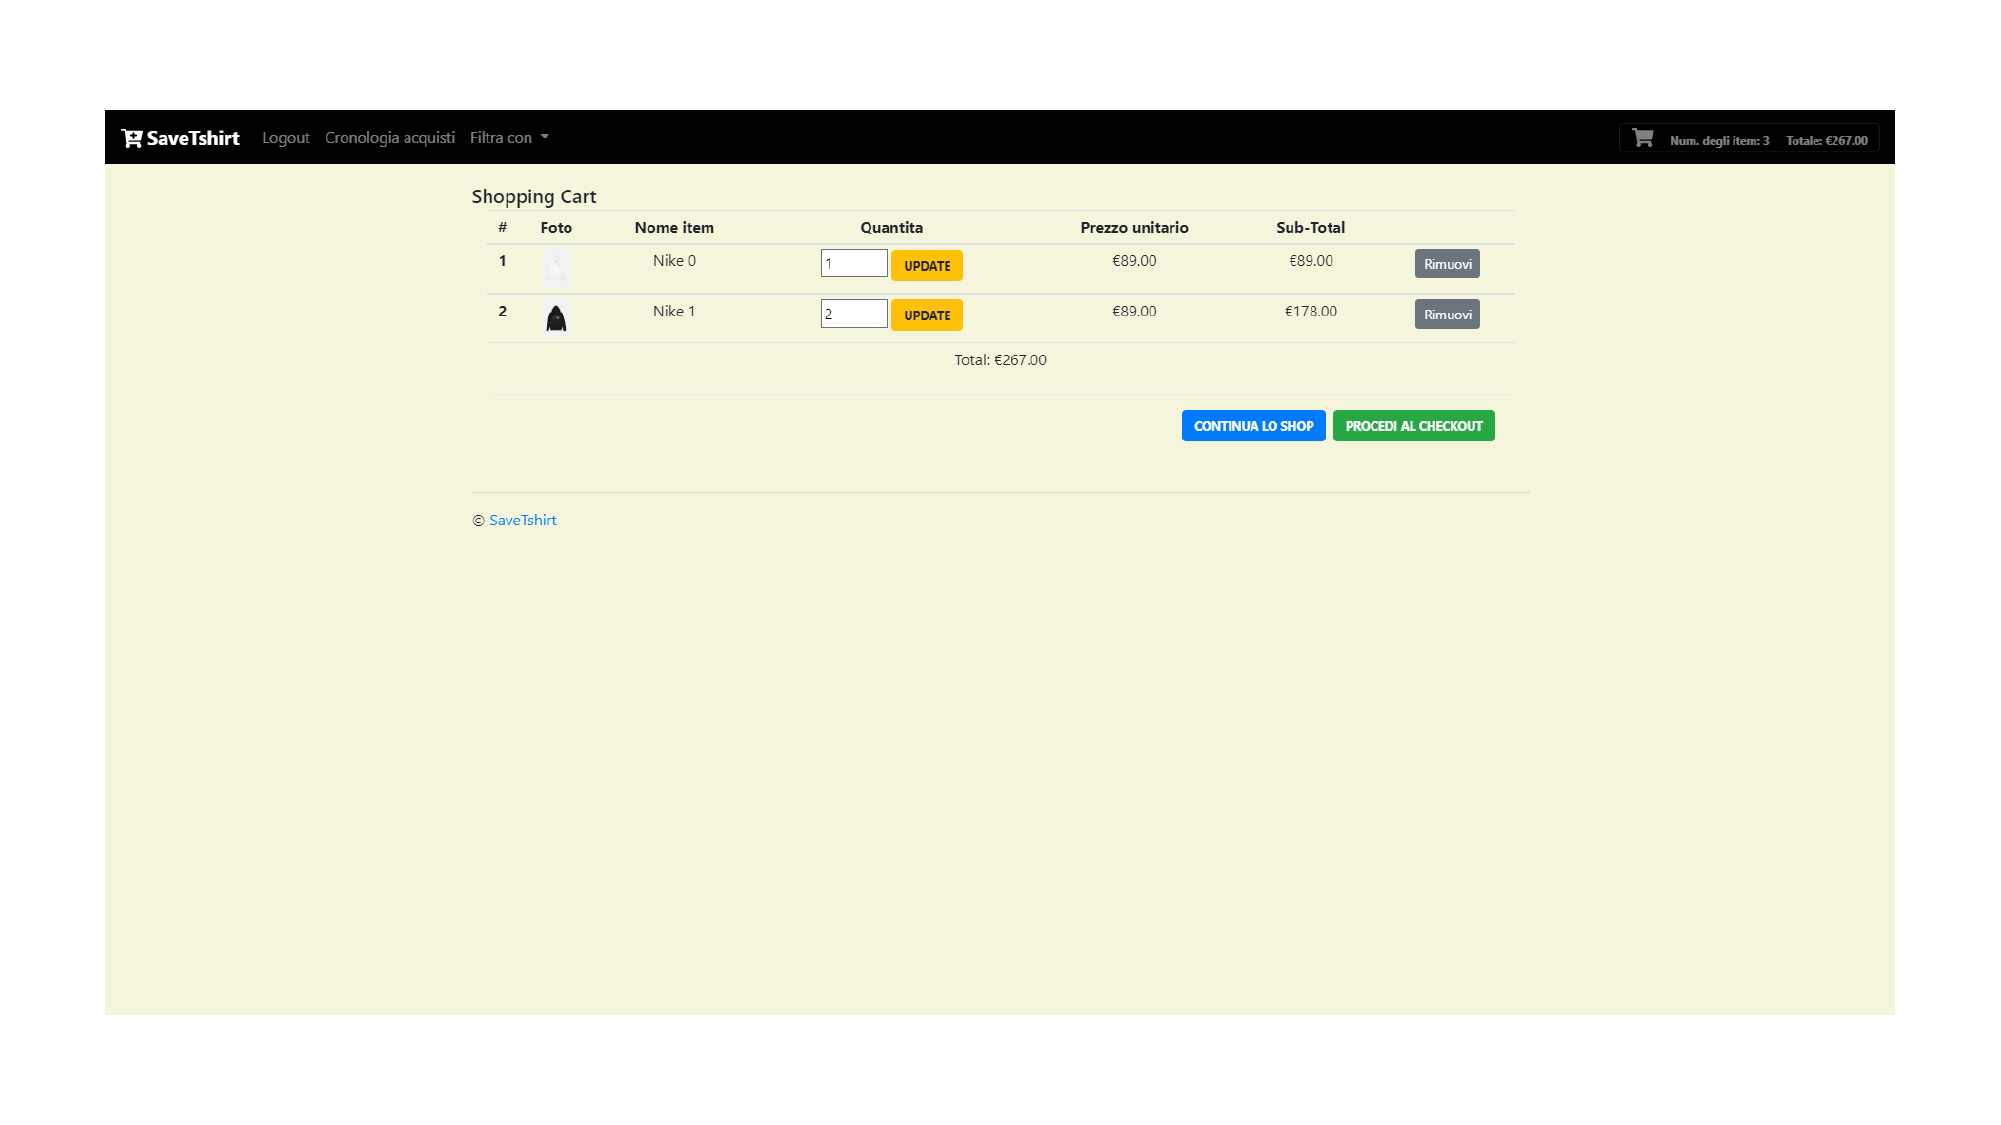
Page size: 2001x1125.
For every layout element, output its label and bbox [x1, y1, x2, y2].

picture [105, 110, 1895, 1015]
